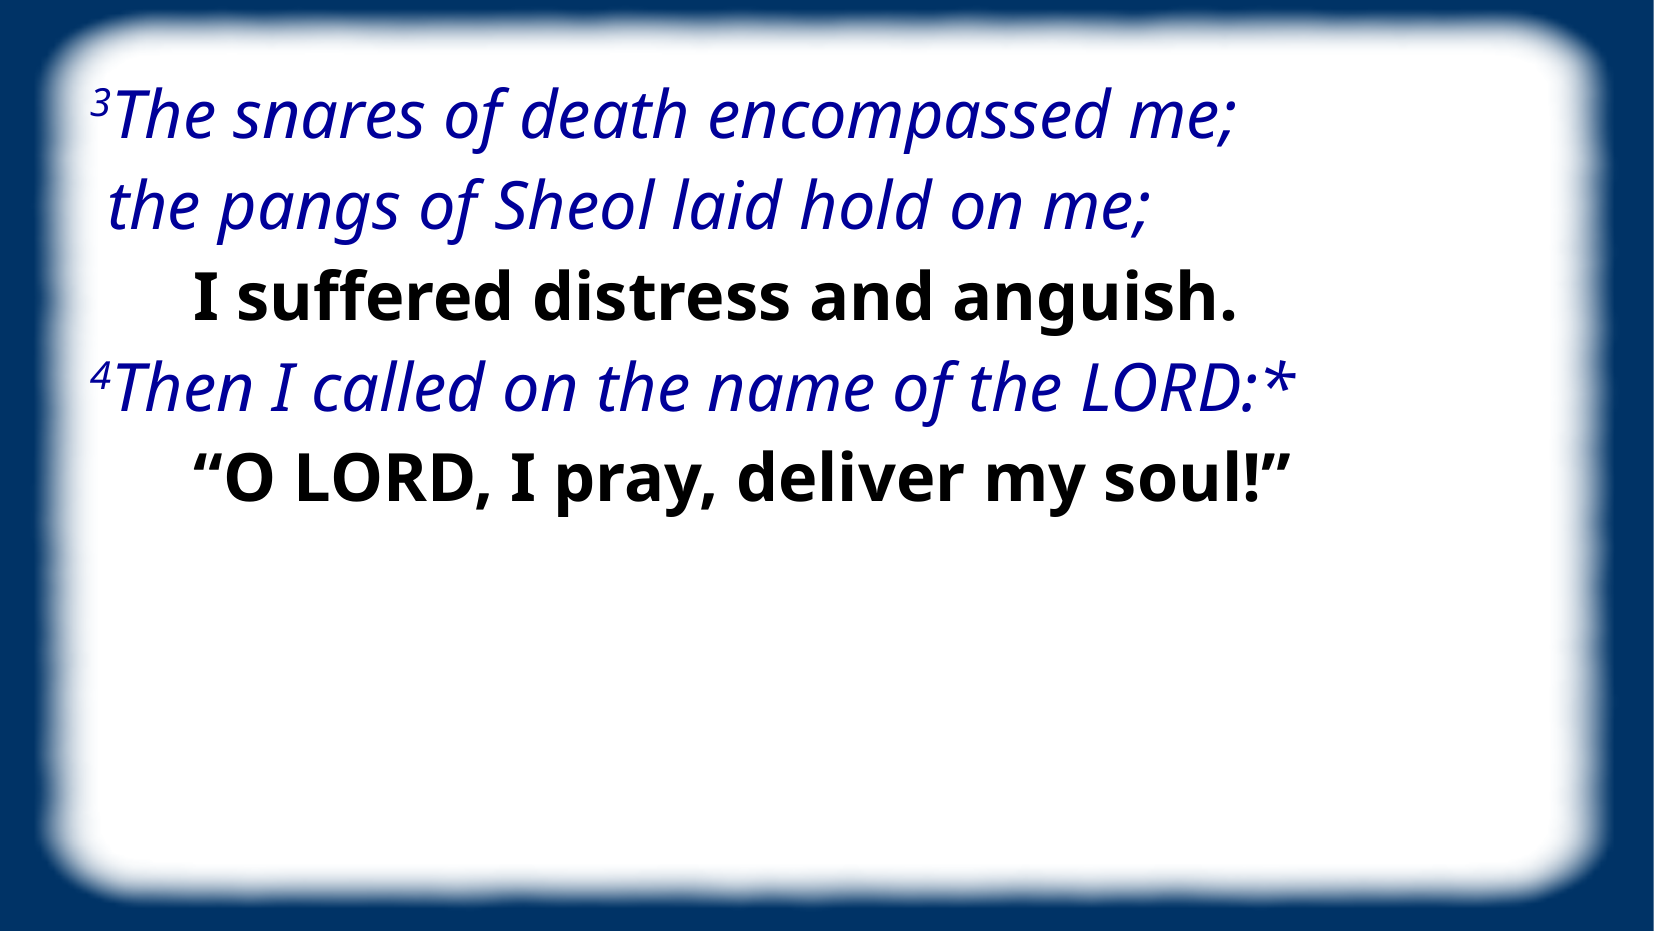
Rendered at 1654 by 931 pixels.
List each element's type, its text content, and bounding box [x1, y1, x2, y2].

text_box 3The snares of death encompassed me; the pangs of Sheol laid hold on me; I suffered distress and anguish. 4Then I called on the name of the LORD:* “O LORD, I pray, deliver my soul!” [75, 60, 1561, 526]
picture [0, 0, 1654, 931]
